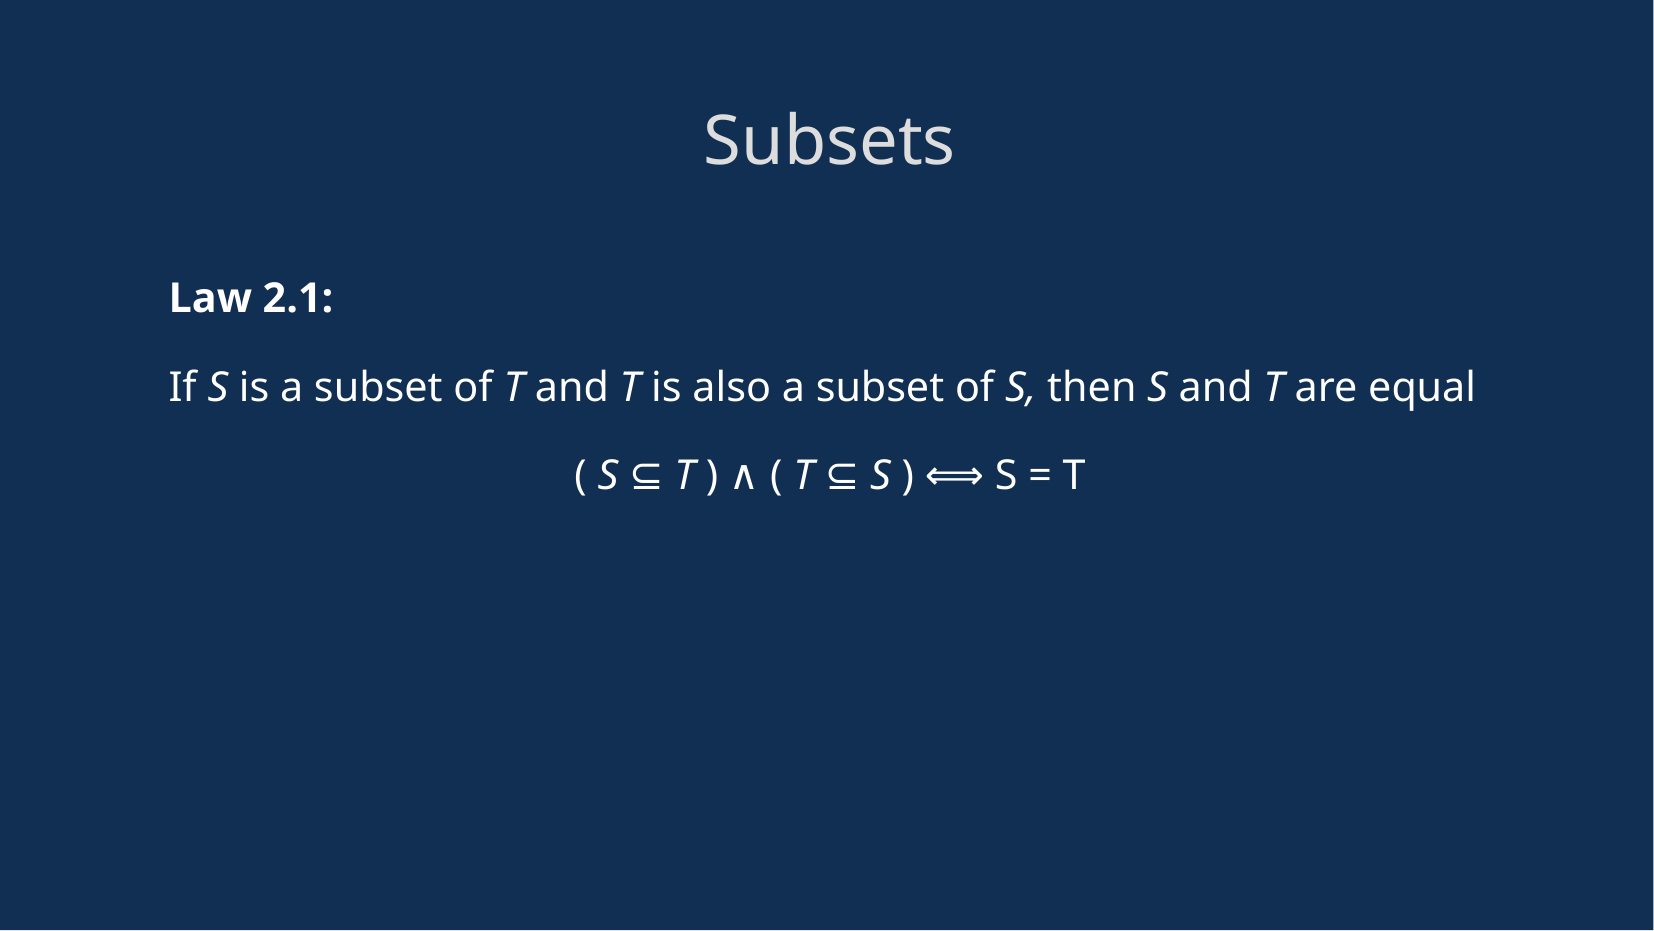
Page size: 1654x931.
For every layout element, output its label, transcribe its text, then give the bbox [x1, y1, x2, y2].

list Law 2.1: If S is a subset of T and T is also a subset of S, then S and T are equal ( S ⊆ T ) ∧ ( T ⊆ S ) ⟺ S = T [97, 268, 1563, 806]
title Subsets [97, 56, 1563, 220]
